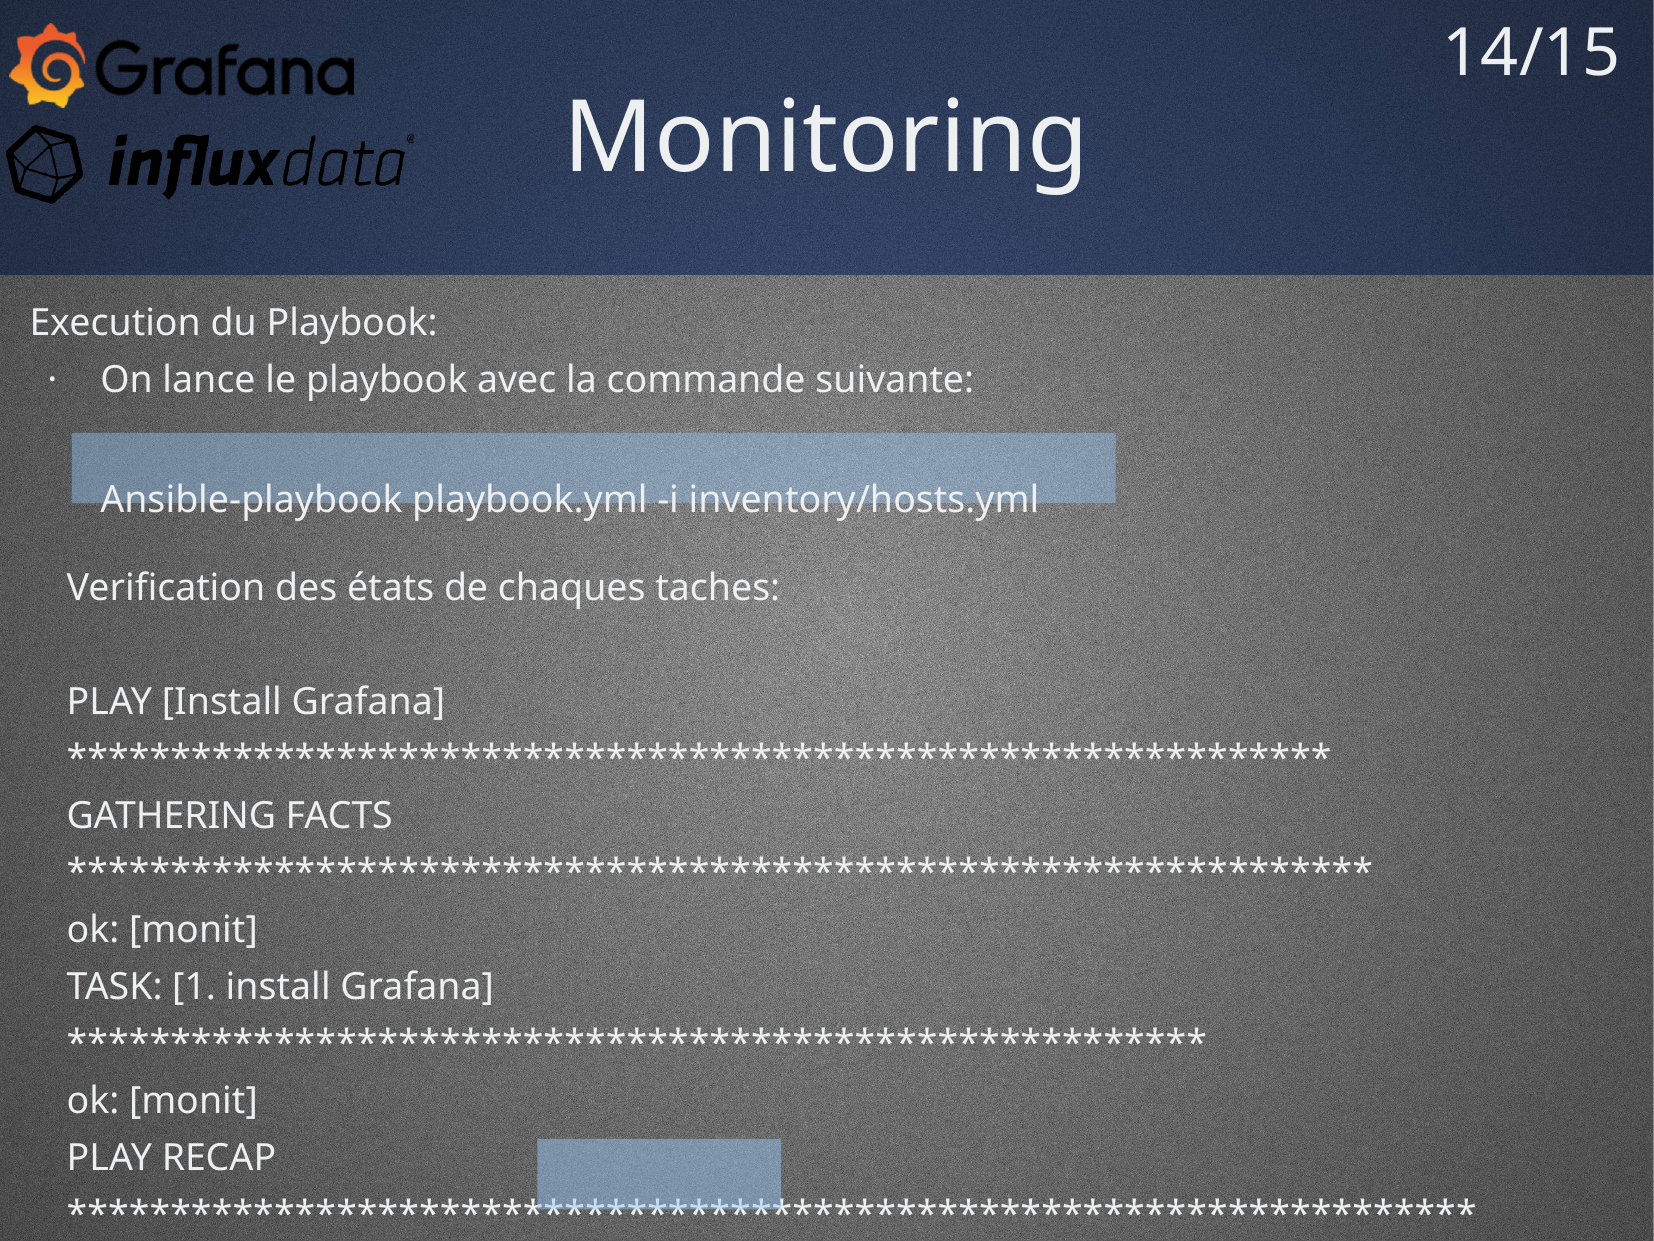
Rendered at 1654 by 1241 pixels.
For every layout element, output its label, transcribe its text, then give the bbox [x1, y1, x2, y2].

list Execution du Playbook: On lance le playbook avec la commande suivante: Ansible-playbook playbook.yml -i inventory/hosts.yml [29, 295, 1595, 515]
title Monitoring [88, 29, 1565, 237]
text_box [537, 1138, 782, 1210]
list 14/15 [1371, 4, 1652, 83]
list Verification des états de chaques taches: PLAY [Install Grafana] ************************************************************* GATHERING FACTS *************************************************************** ok: [monit] TASK: [1. install Grafana] ******************************************************* ok: [monit] PLAY RECAP ******************************************************************** Monit : ok= changed=1 unreachable=0 failed=0 [66, 560, 1639, 1199]
picture [0, 0, 1654, 1241]
